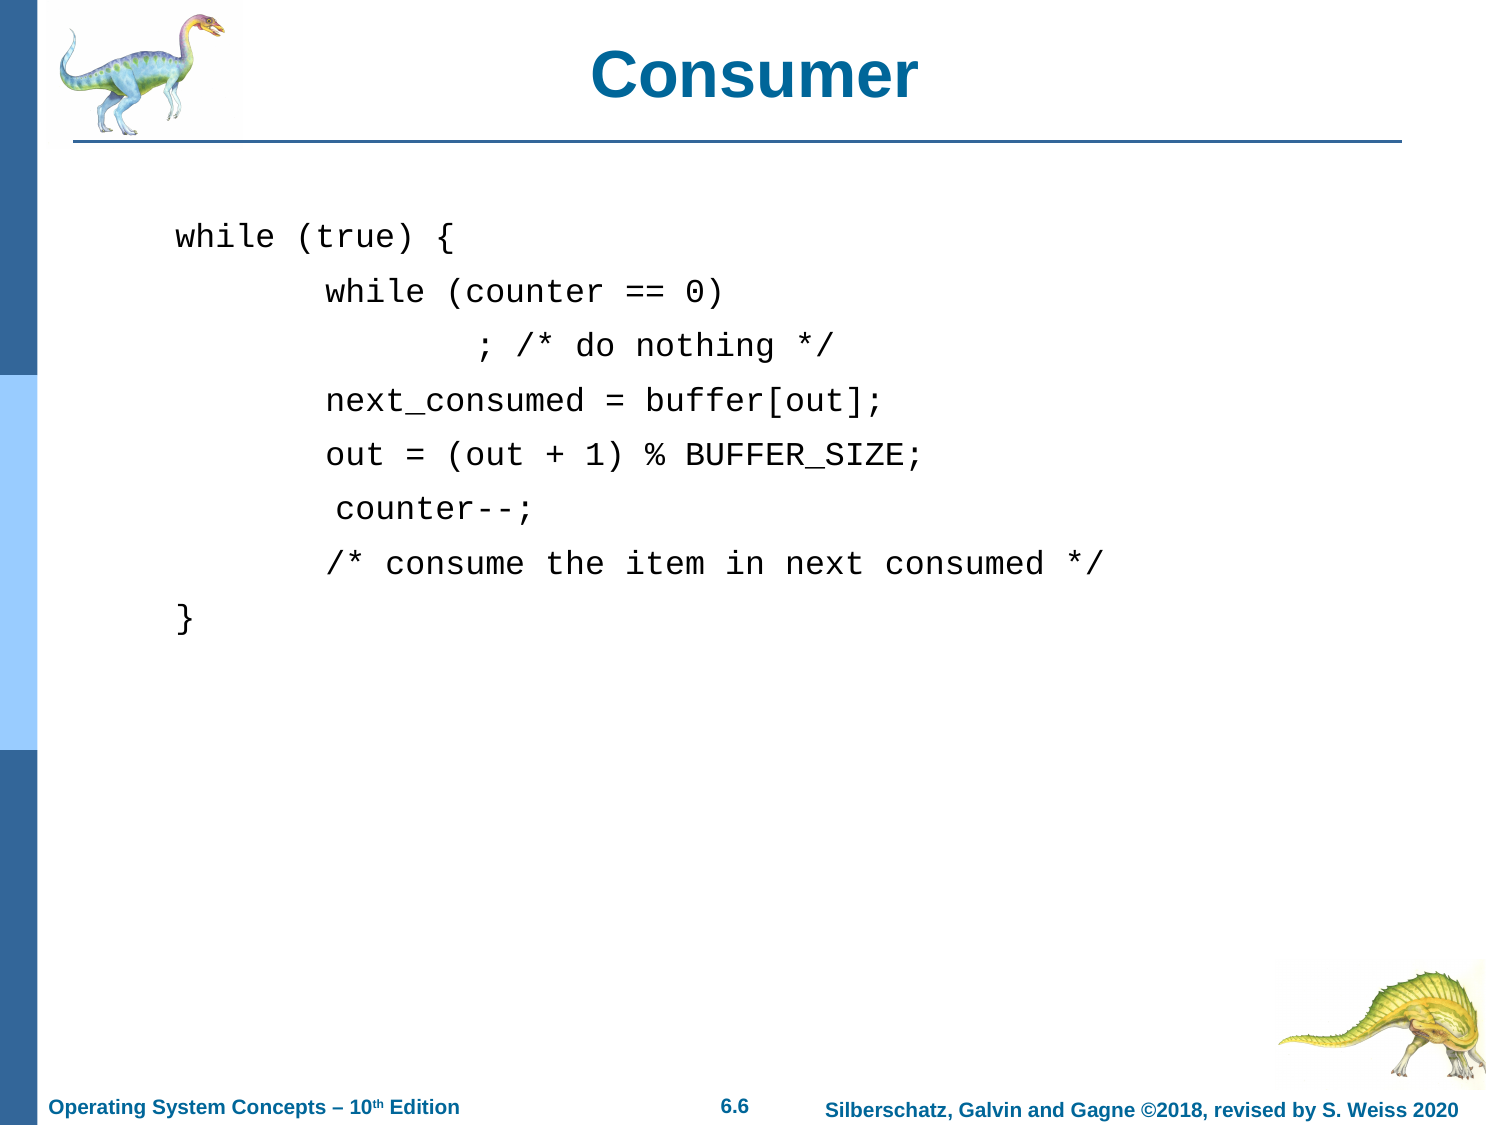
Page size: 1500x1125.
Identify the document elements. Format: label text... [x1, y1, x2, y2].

title Consumer [79, 23, 1430, 118]
picture [46, 0, 243, 149]
list while (true) { while (counter == 0) ; /* do nothing */ next_consumed = buffer[out]; out = (out + 1) % BUFFER_SIZE; counter--; /* consume the item in next consumed */ } [160, 207, 1289, 1005]
picture [1275, 959, 1486, 1090]
